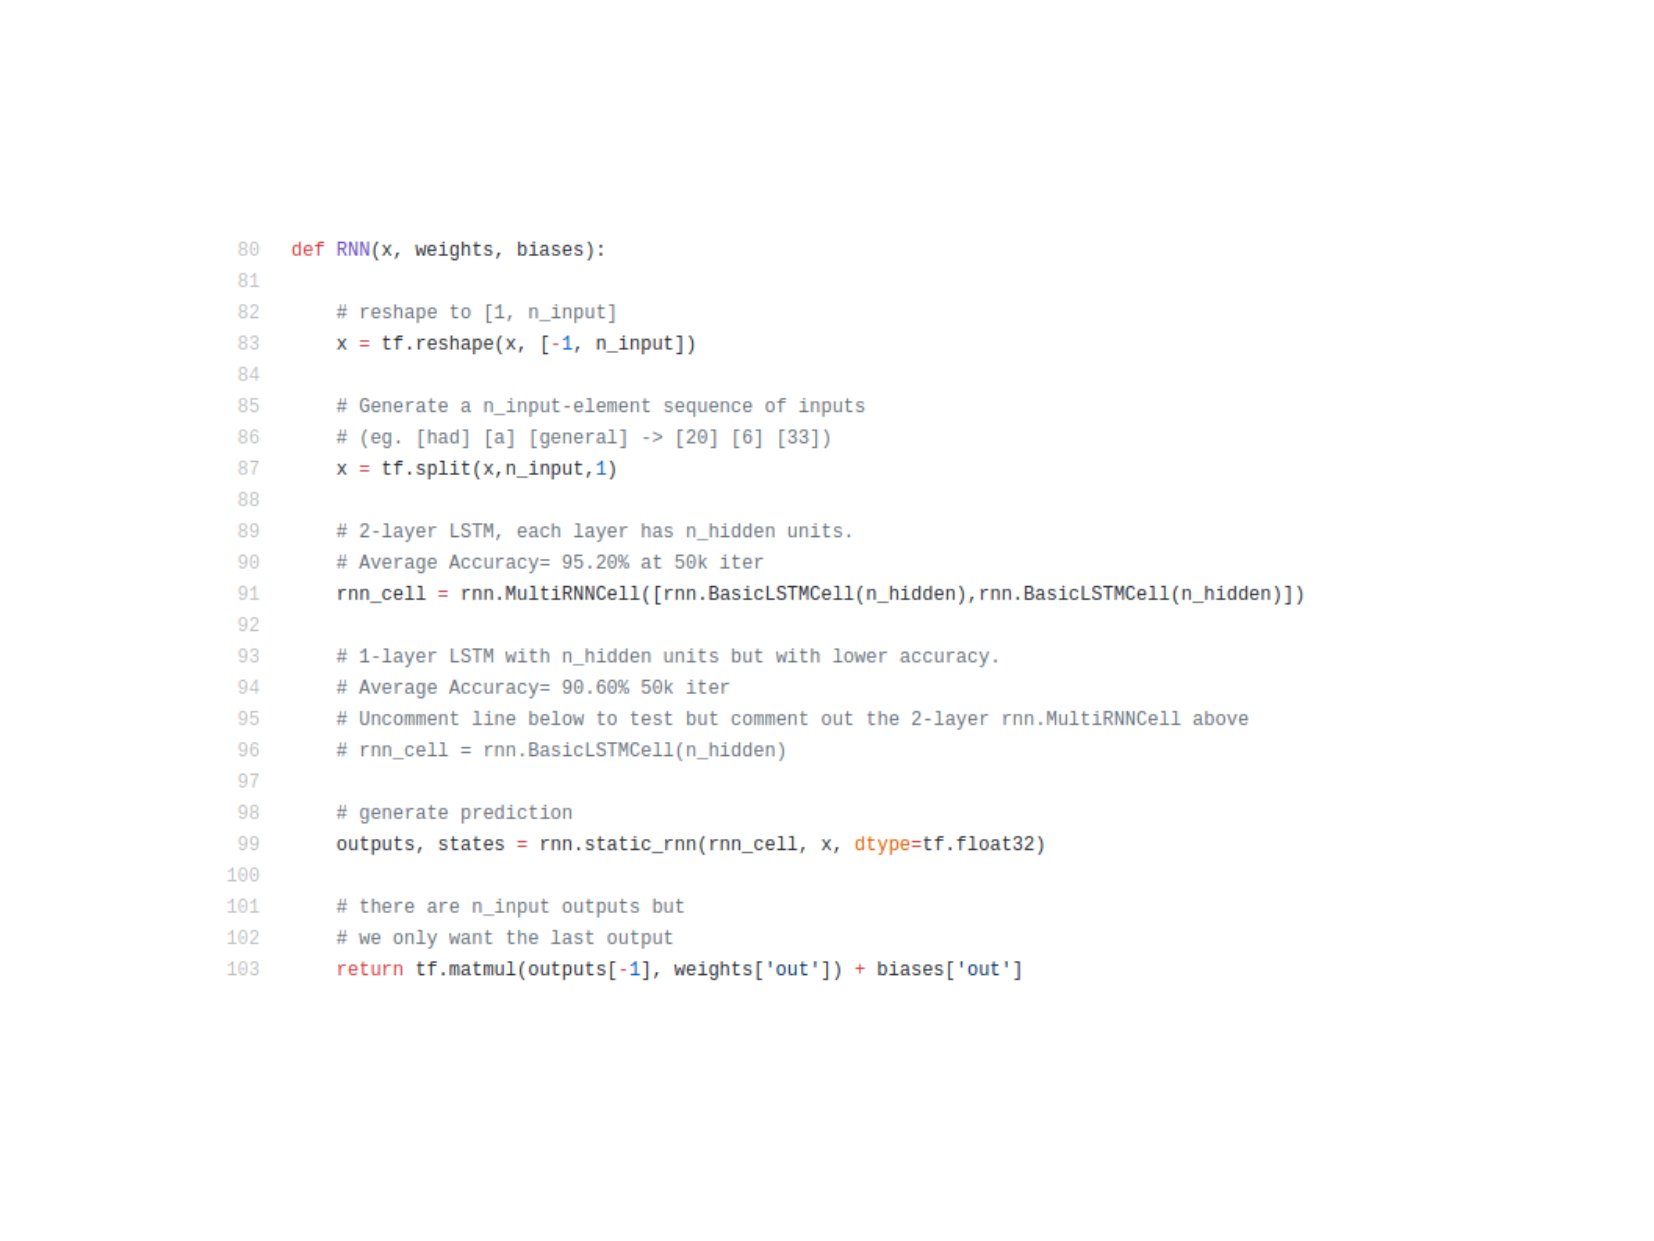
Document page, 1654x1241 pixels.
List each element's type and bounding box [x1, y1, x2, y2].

picture [218, 231, 1310, 985]
